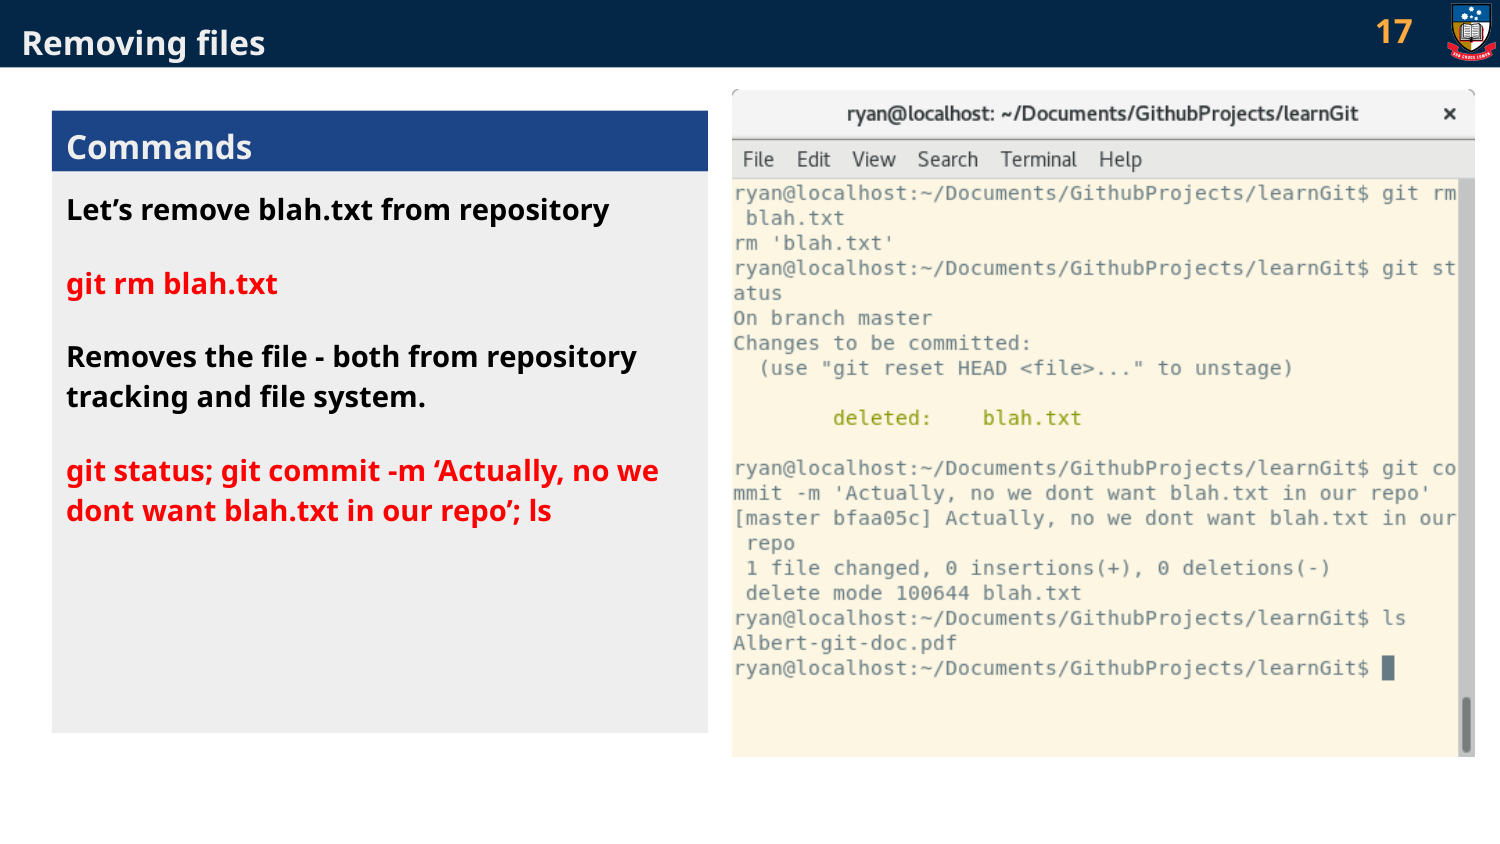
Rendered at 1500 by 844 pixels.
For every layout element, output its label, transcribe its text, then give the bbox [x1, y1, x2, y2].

picture [732, 89, 1475, 757]
picture [1446, 1, 1497, 63]
title Commands [51, 110, 708, 171]
slide_number <number> [1338, 0, 1428, 65]
subtitle Removing files [6, 1, 728, 63]
list Let’s remove blah.txt from repository git rm blah.txt Removes the file - both from repository tracking and file system. git status; git commit -m ‘Actually, no we dont want blah.txt in our repo’; ls [51, 171, 708, 672]
